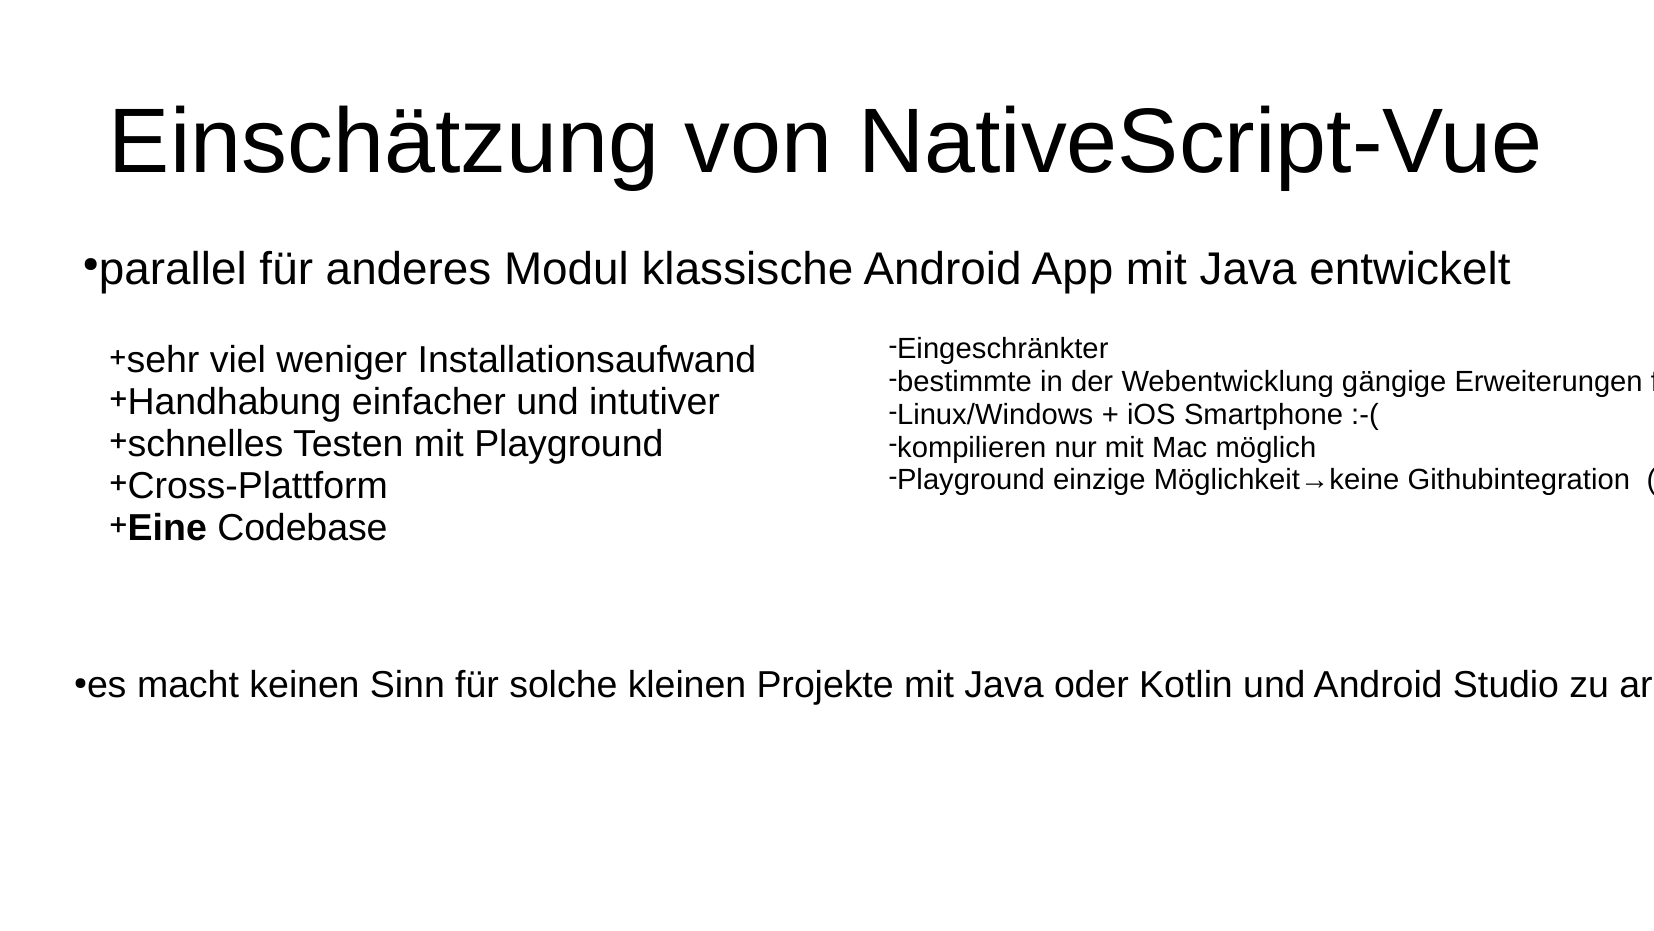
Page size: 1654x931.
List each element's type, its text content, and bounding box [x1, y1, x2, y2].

title Einschätzung von NativeScript-Vue [82, 37, 1571, 193]
list parallel für anderes Modul klassische Android App mit Java entwickelt [82, 217, 1571, 296]
text_box Eingeschränkter bestimmte in der Webentwicklung gängige Erweiterungen funktionieren nicht Linux/Windows + iOS Smartphone :-( kompilieren nur mit Mac möglich Playground einzige Möglichkeit→keine Githubintegration (Mergen / Branchen /Versionsverwaltung alles manuell) [874, 324, 1595, 635]
text_box sehr viel weniger Installationsaufwand Handhabung einfacher und intutiver schnelles Testen mit Playground Cross-Plattform Eine Codebase [94, 330, 778, 564]
text_box es macht keinen Sinn für solche kleinen Projekte mit Java oder Kotlin und Android Studio zu arbeiten, Nativescript+Vue bietet eine sehr gute Alternative [59, 614, 1536, 878]
